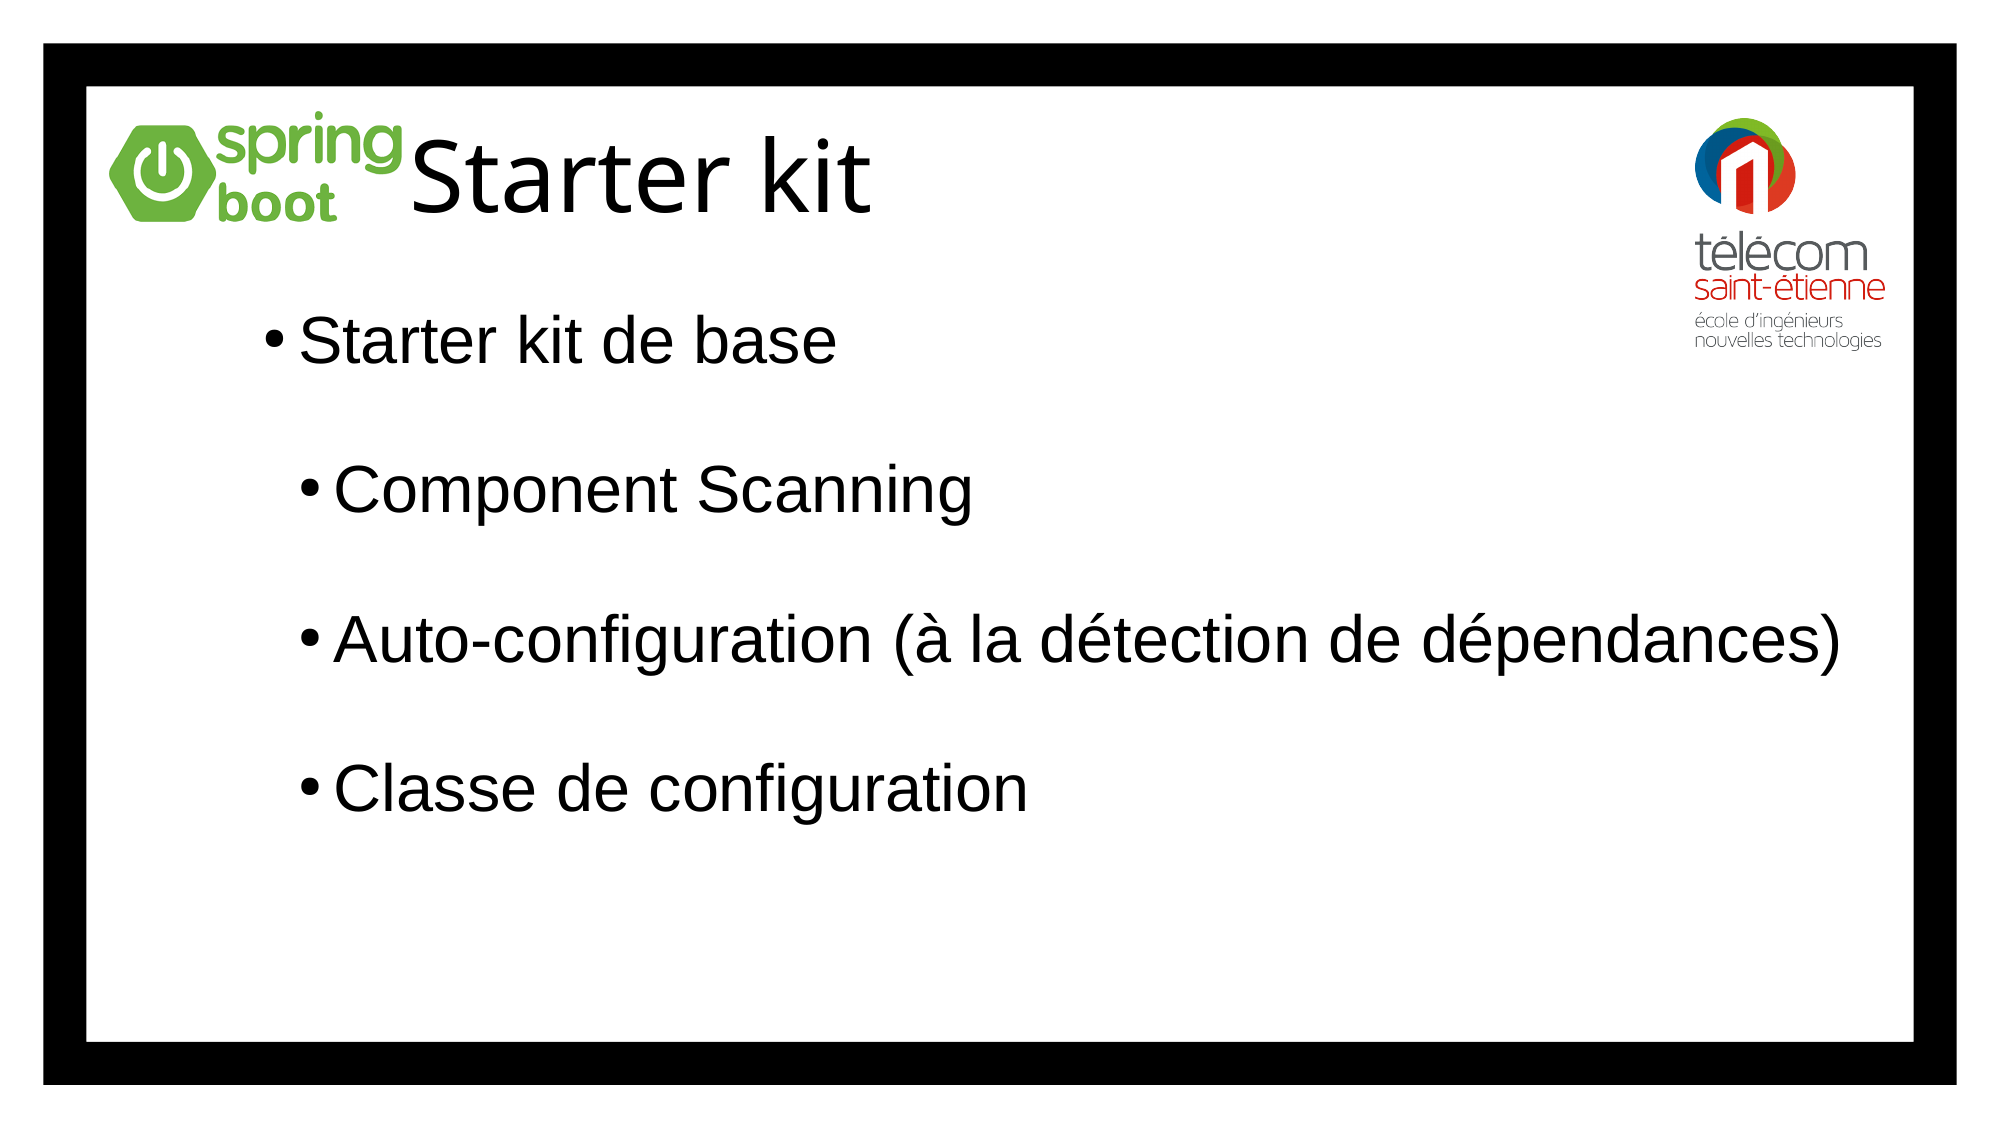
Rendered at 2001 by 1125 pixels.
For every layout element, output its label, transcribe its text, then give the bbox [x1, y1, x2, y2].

text_box Starter kit de base Component Scanning Auto-configuration (à la détection de dépendances) Classe de configuration [248, 295, 1878, 1028]
picture [1695, 118, 1885, 351]
picture [106, 94, 406, 252]
title Starter kit [389, 105, 1869, 272]
